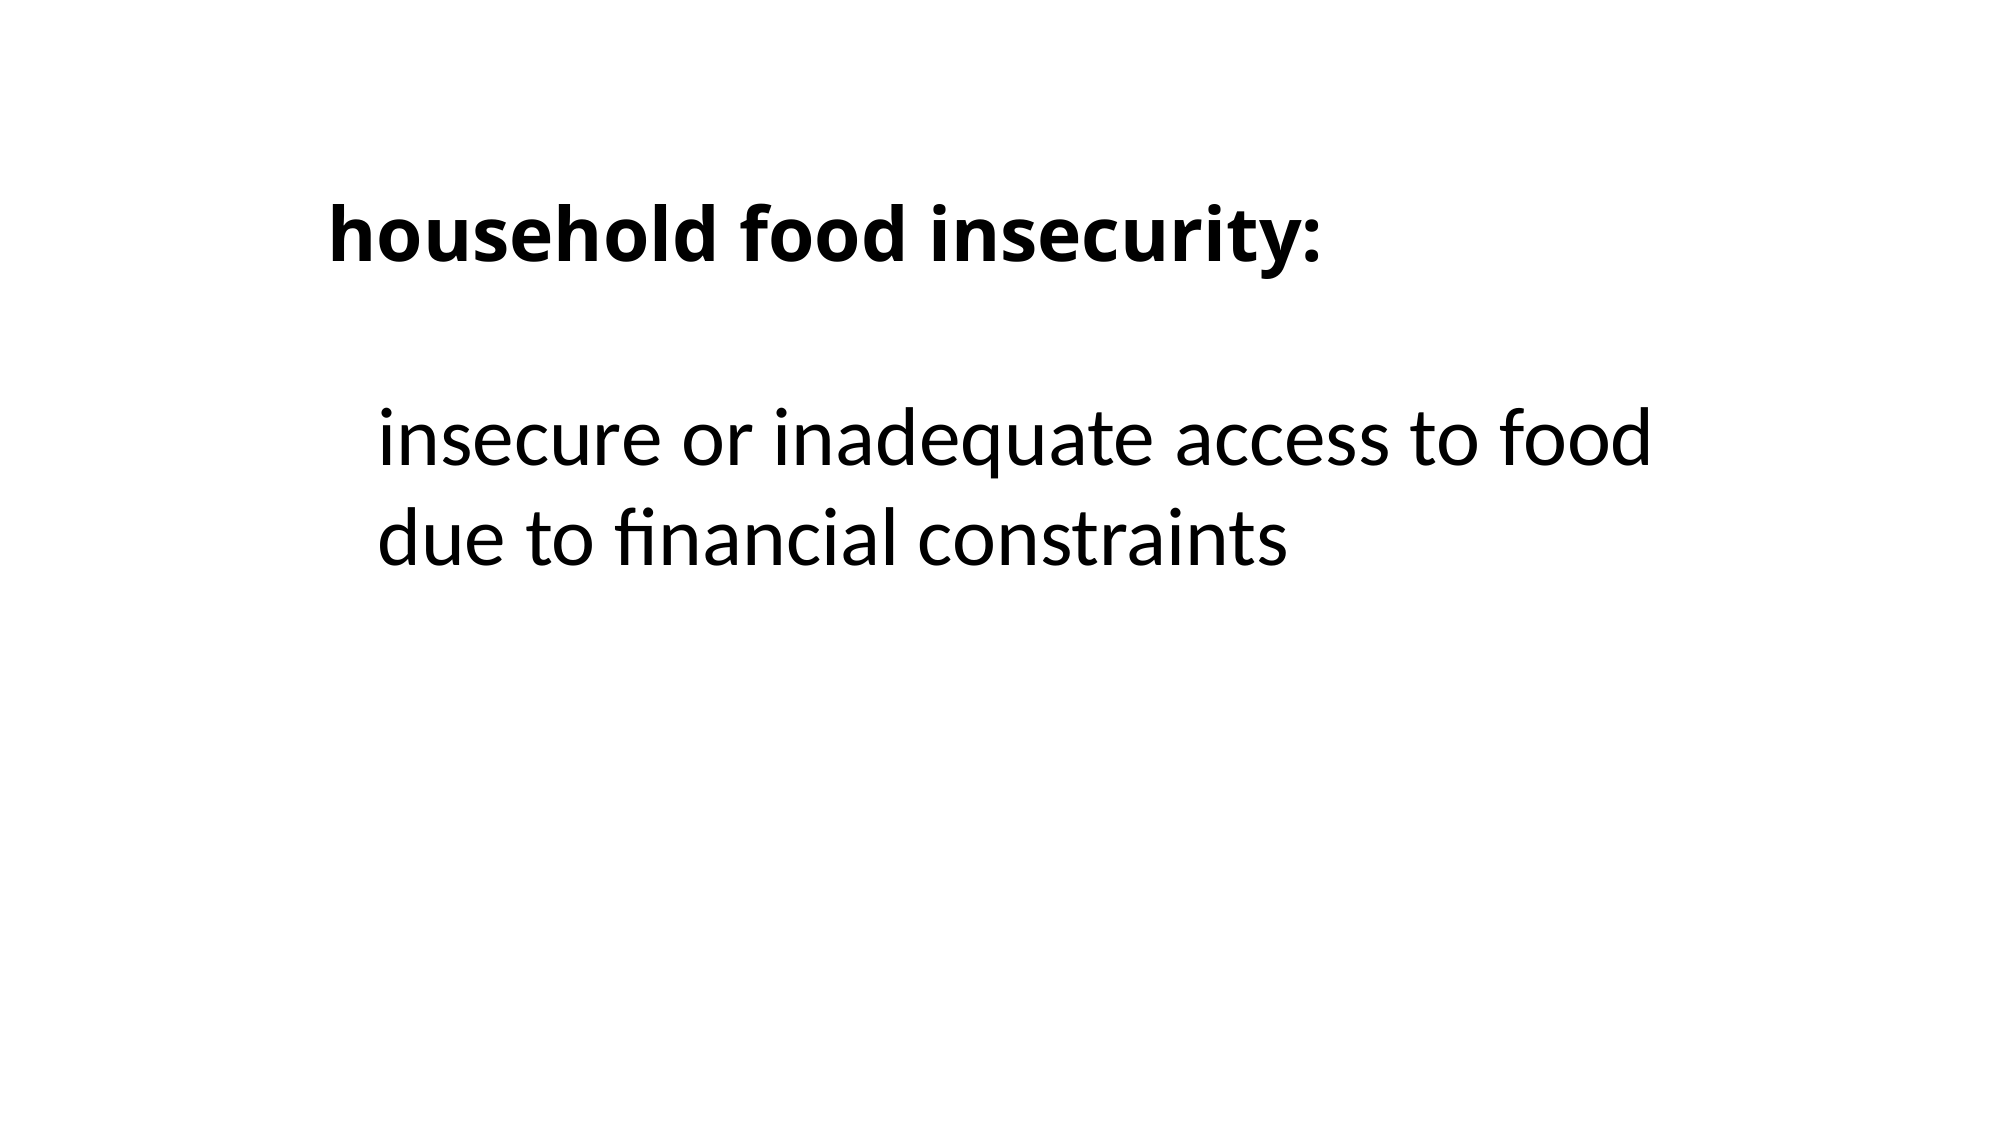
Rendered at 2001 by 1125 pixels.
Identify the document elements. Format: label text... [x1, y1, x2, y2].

list insecure or inadequate access to food due to financial constraints [324, 375, 1675, 1005]
title household food insecurity: [312, 137, 1663, 325]
